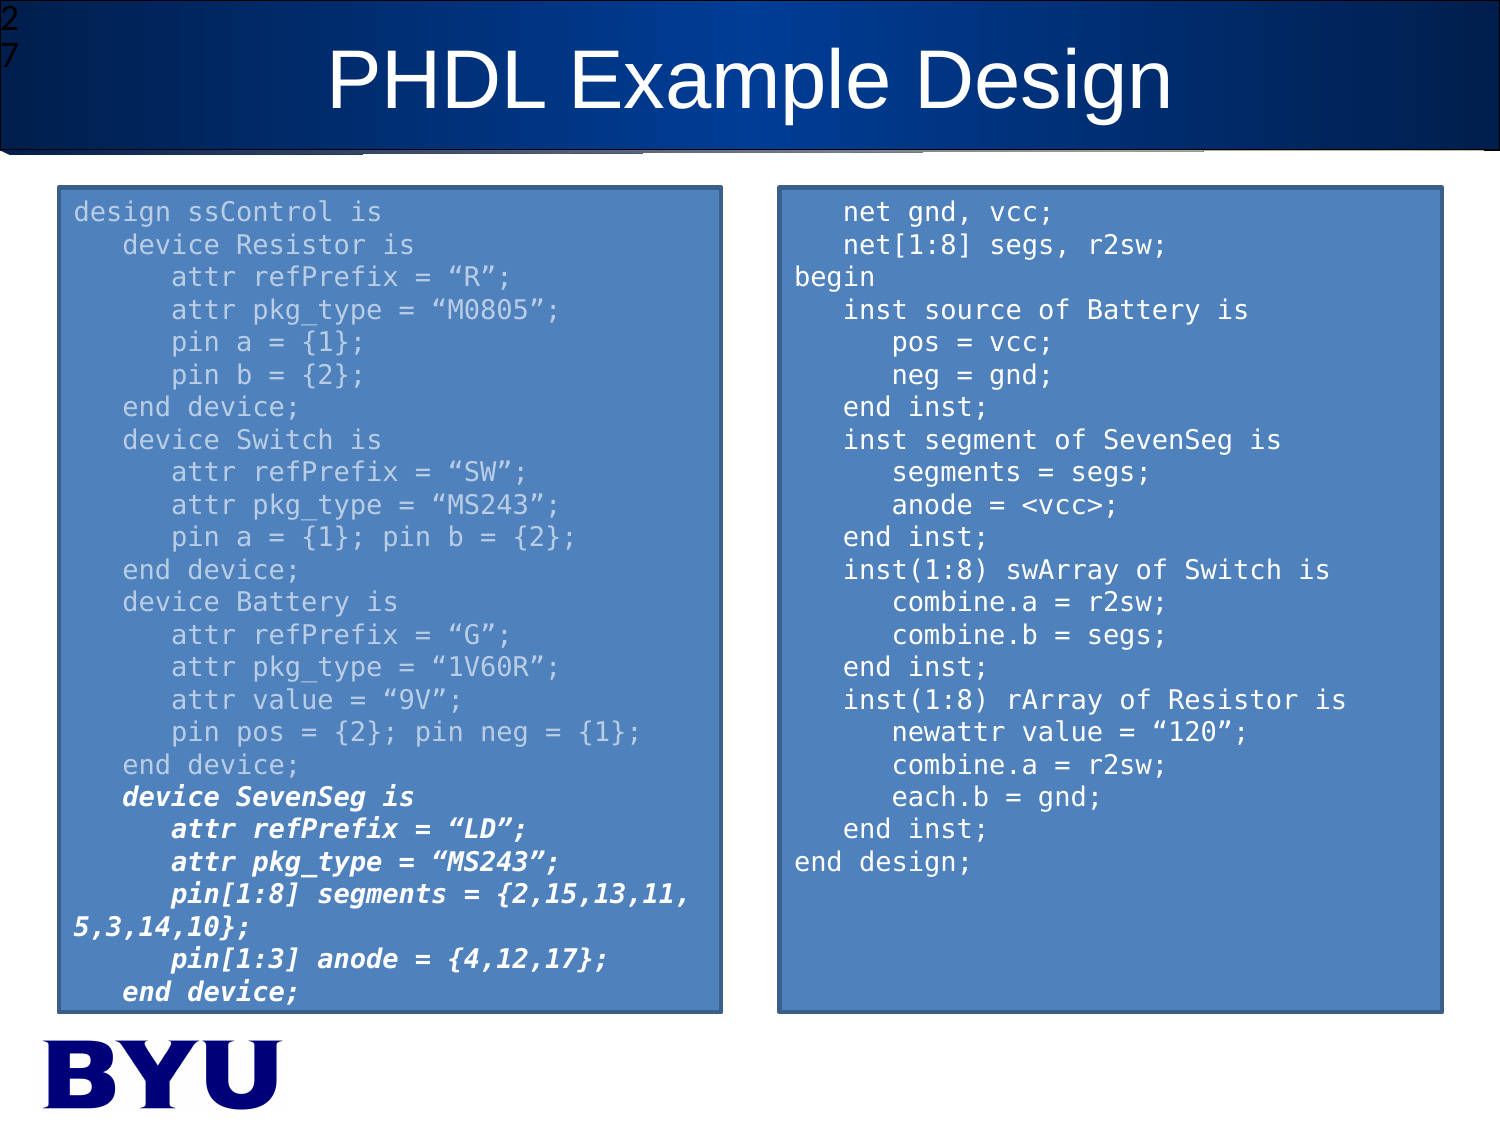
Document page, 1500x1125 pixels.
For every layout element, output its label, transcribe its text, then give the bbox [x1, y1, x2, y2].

text_box net gnd, vcc; net[1:8] segs, r2sw; begin inst source of Battery is pos = vcc; neg = gnd; end inst; inst segment of SevenSeg is segments = segs; anode = <vcc>; end inst; inst(1:8) swArray of Switch is combine.a = r2sw; combine.b = segs; end inst; inst(1:8) rArray of Resistor is newattr value = “120”; combine.a = r2sw; each.b = gnd; end inst; end design; [779, 187, 1442, 1013]
text_box design ssControl is device Resistor is attr refPrefix = “R”; attr pkg_type = “M0805”; pin a = {1}; pin b = {2}; end device; device Switch is attr refPrefix = “SW”; attr pkg_type = “MS243”; pin a = {1}; pin b = {2}; end device; device Battery is attr refPrefix = “G”; attr pkg_type = “1V60R”; attr value = “9V”; pin pos = {2}; pin neg = {1}; end device; device SevenSeg is attr refPrefix = “LD”; attr pkg_type = “MS243”; pin[1:8] segments = {2,15,13,11, 5,3,14,10}; pin[1:3] anode = {4,12,17}; end device; [58, 187, 722, 1013]
title PHDL Example Design [75, 0, 1425, 150]
picture [37, 1039, 288, 1111]
